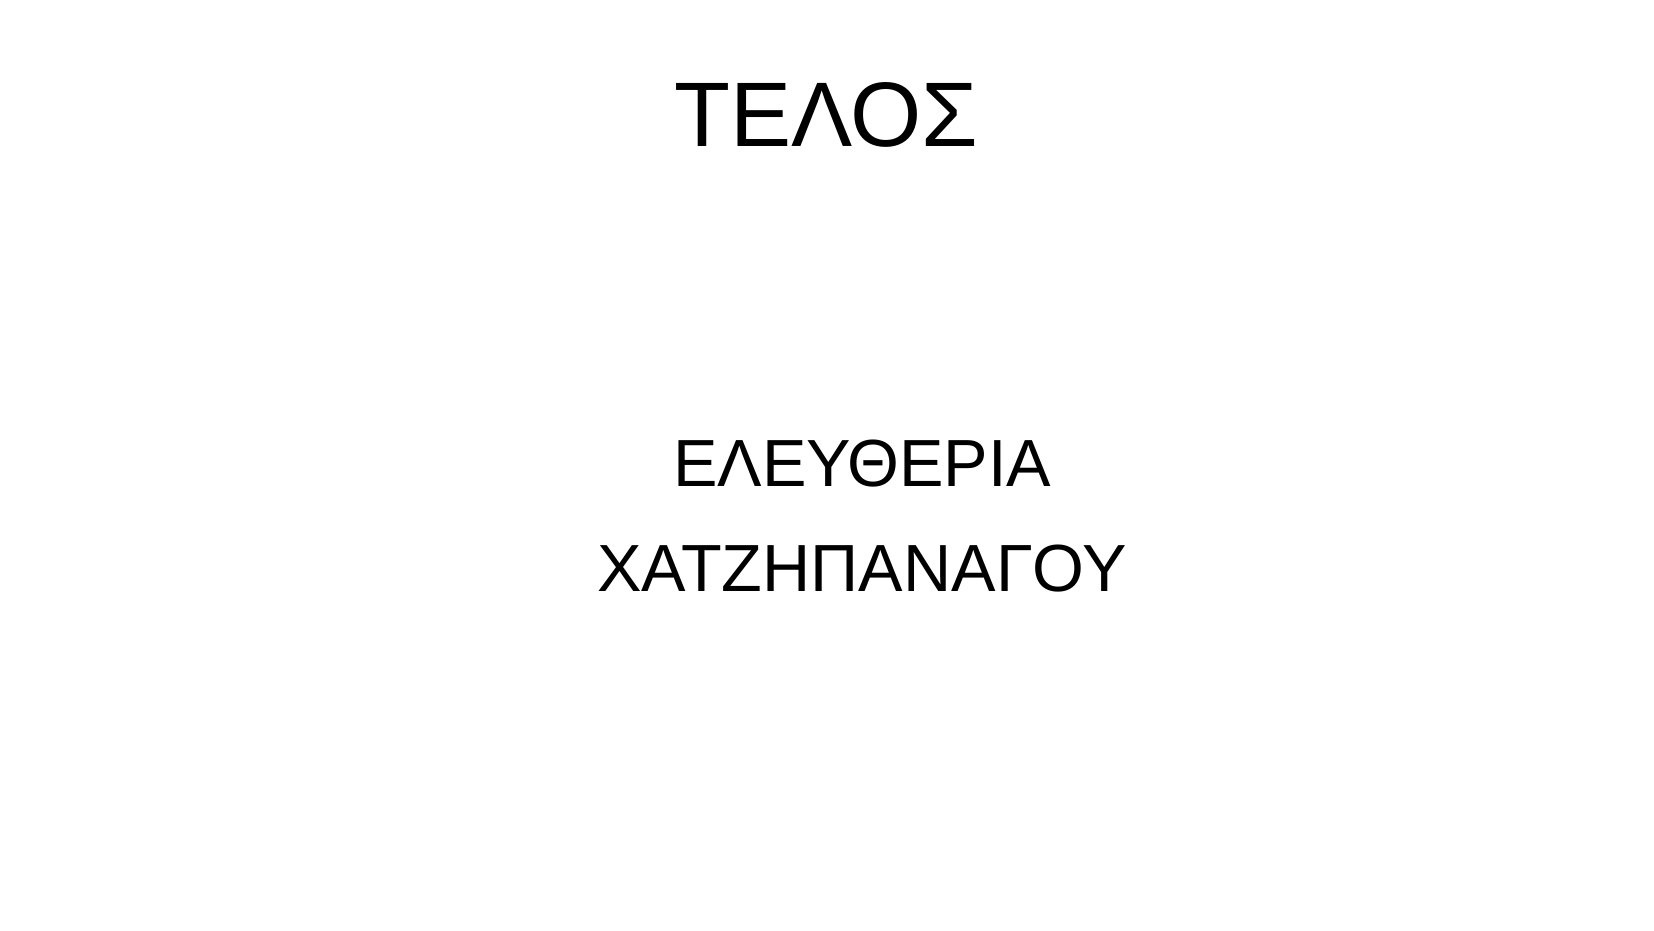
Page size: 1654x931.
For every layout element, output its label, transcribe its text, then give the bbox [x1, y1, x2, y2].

title ΤΕΛΟΣ [82, 37, 1571, 193]
list ΕΛΕΥΘΕΡΙΑ ΧΑΤΖΗΠΑΝΑΓΟΥ [82, 217, 1571, 758]
